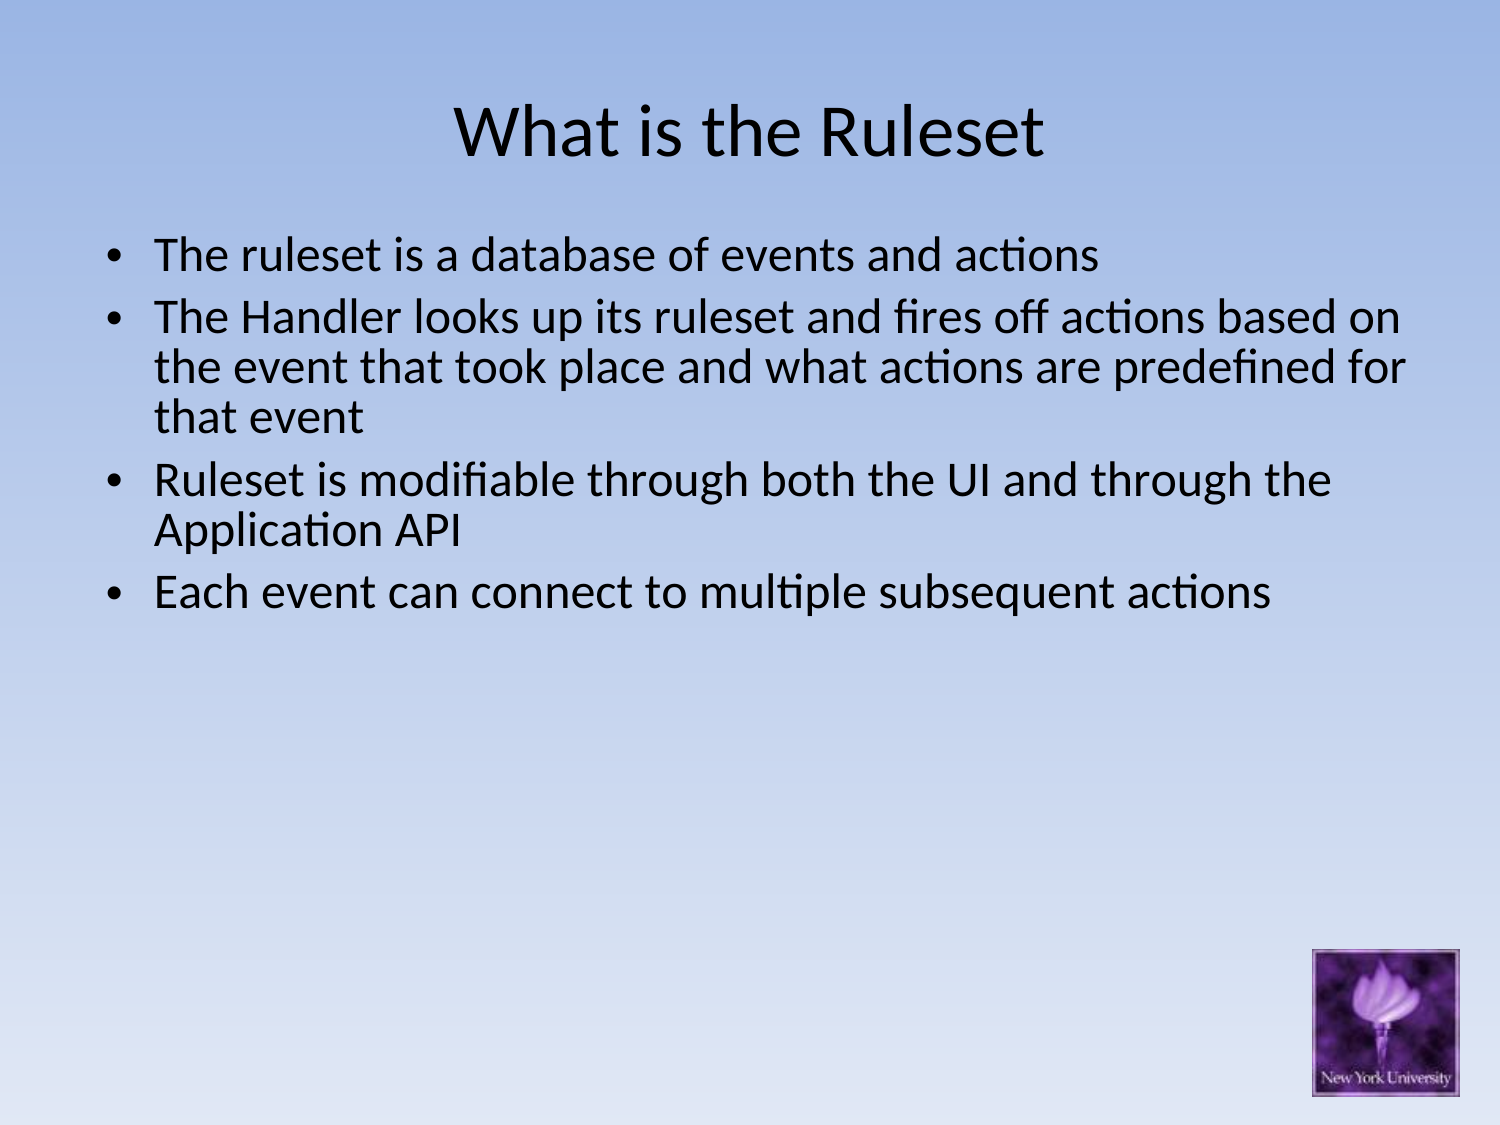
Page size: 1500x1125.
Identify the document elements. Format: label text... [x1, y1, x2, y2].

list The ruleset is a database of events and actions The Handler looks up its ruleset and fires off actions based on the event that took place and what actions are predefined for that event Ruleset is modifiable through both the UI and through the Application API Each event can connect to multiple subsequent actions [75, 226, 1425, 1043]
picture [1312, 949, 1460, 1097]
title What is the Ruleset [75, 51, 1425, 226]
